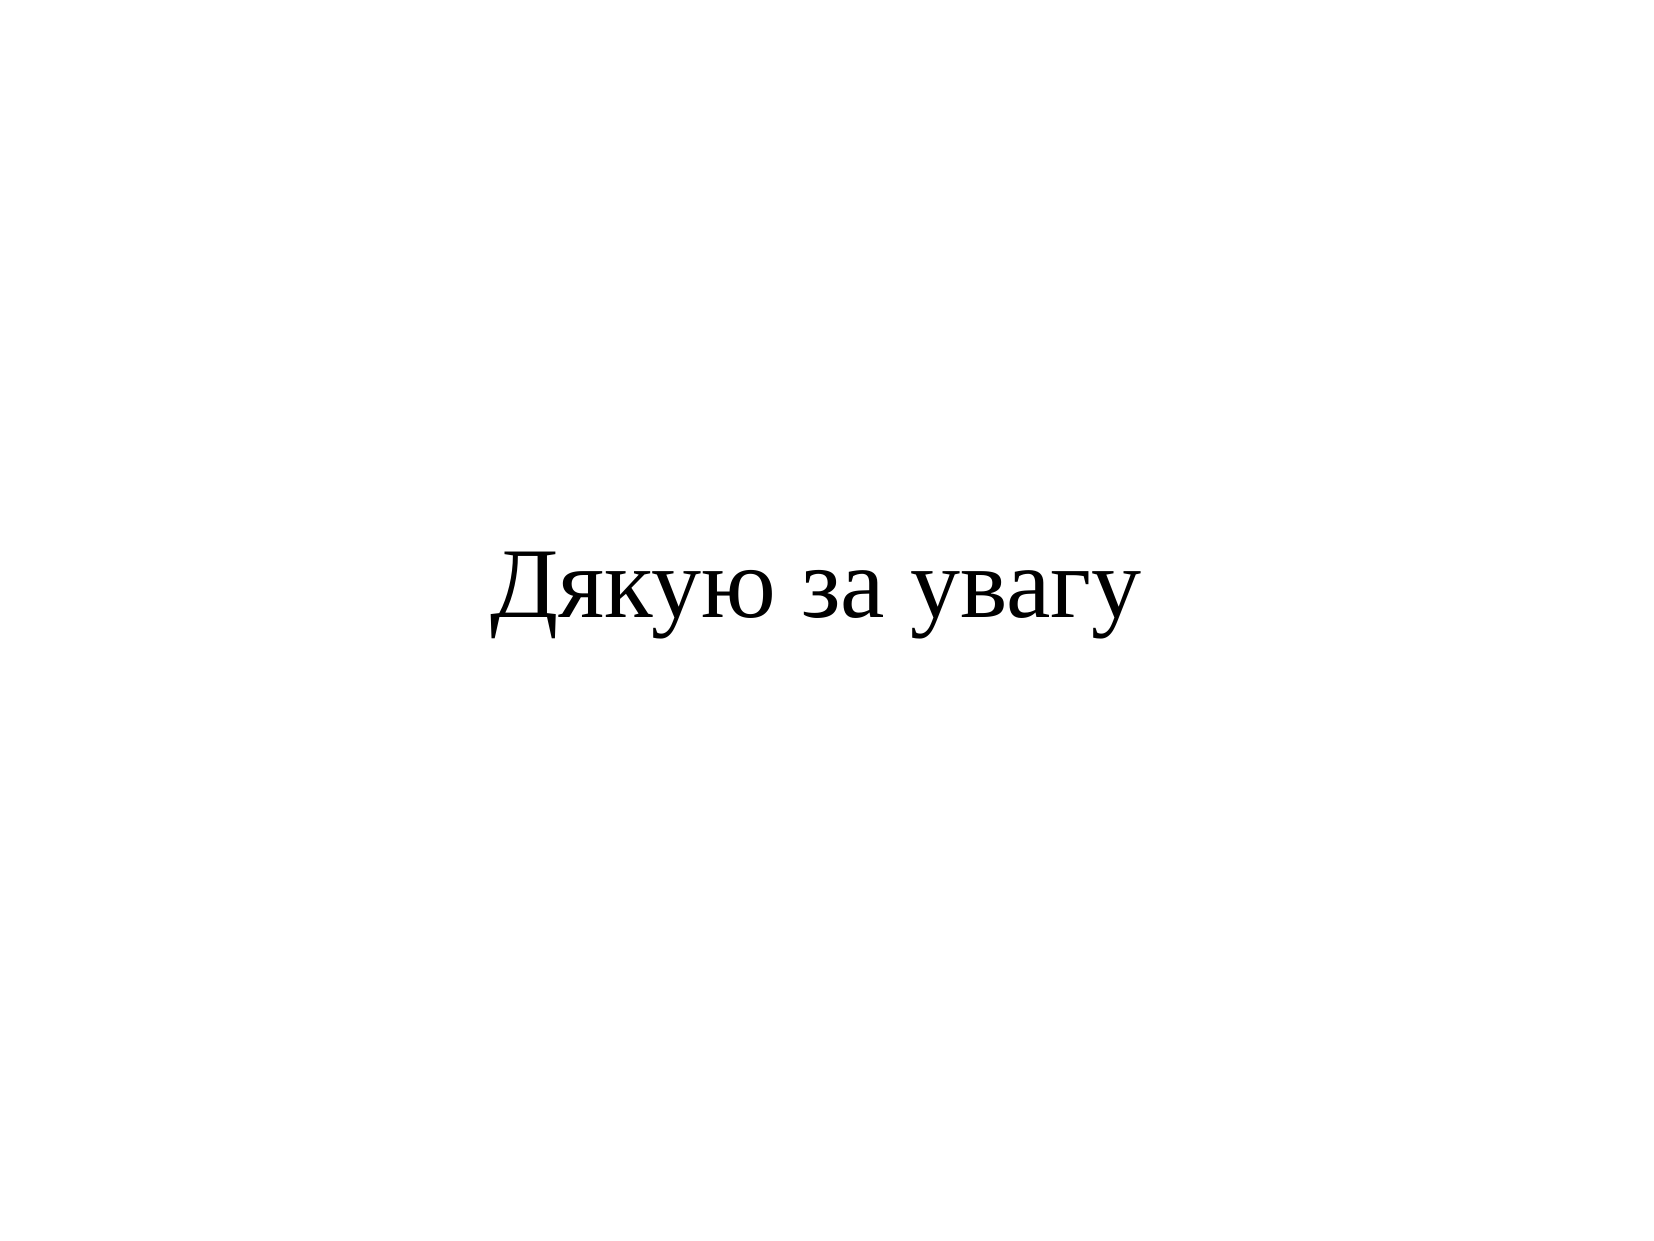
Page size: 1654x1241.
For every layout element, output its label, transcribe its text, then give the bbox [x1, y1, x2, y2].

title Дякую за увагу [72, 480, 1561, 688]
